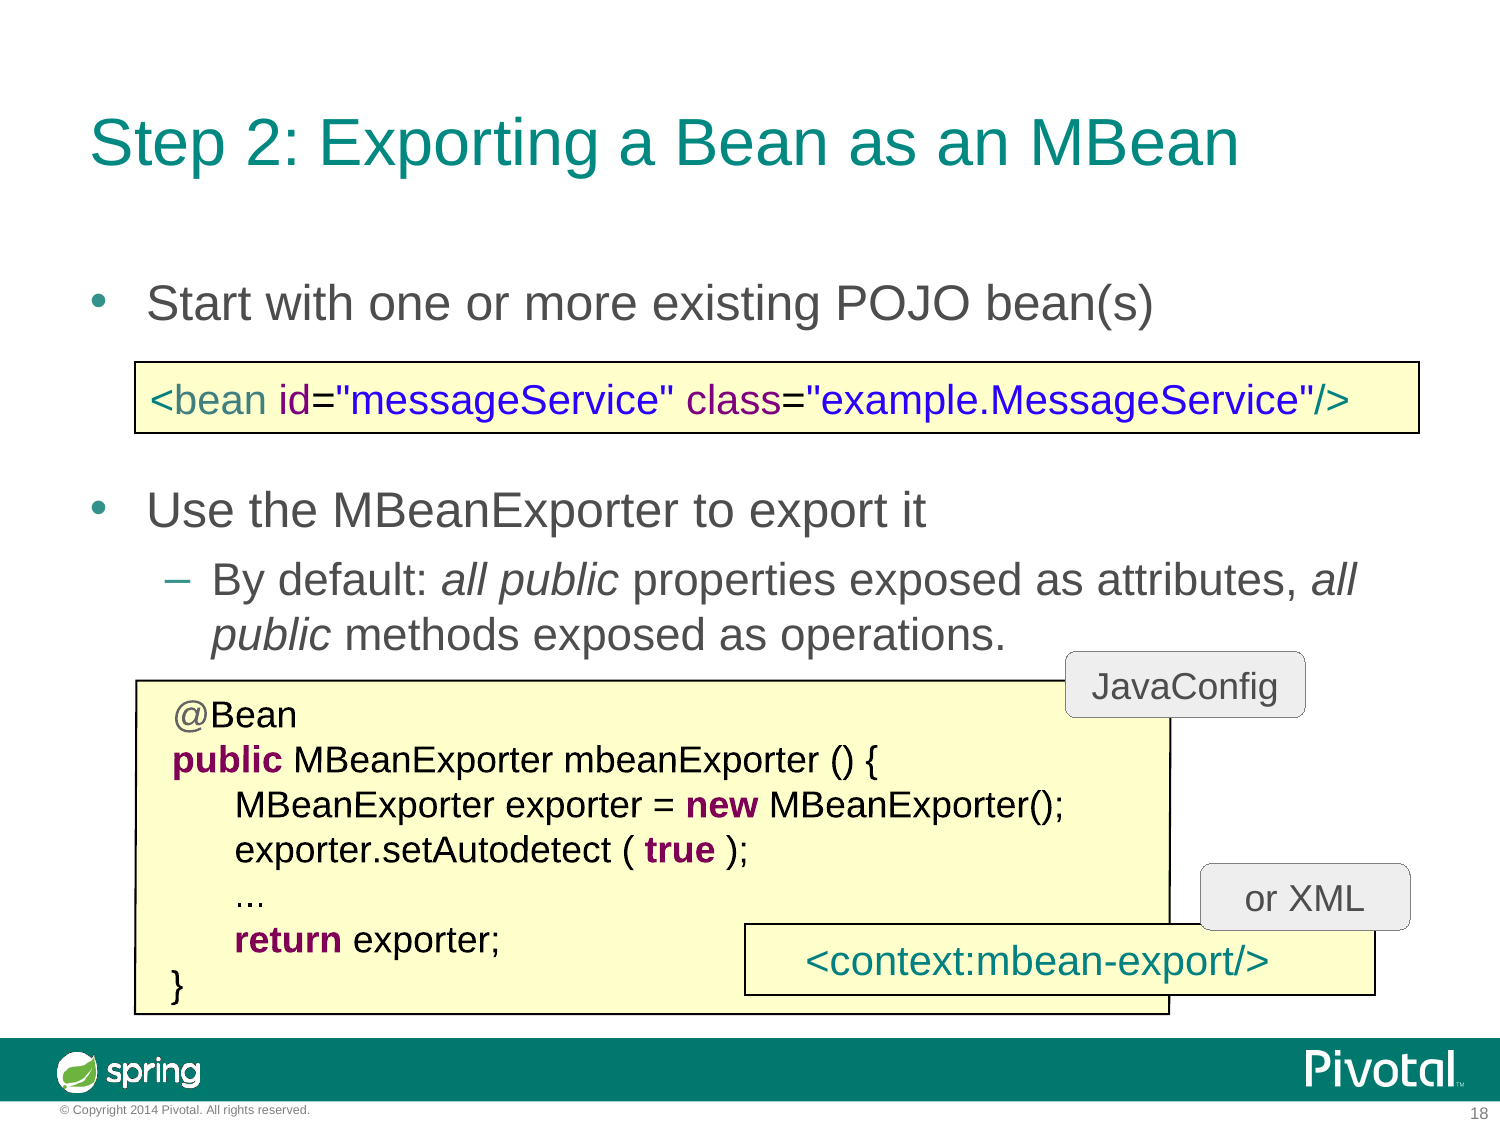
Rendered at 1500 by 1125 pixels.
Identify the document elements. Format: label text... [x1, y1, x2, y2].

picture [32, 1041, 210, 1103]
picture [1306, 1050, 1464, 1087]
text_box @Bean public MBeanExporter mbeanExporter () { MBeanExporter exporter = new MBeanExporter(); exporter.setAutodetect ( true ); ... return exporter; } [135, 680, 1171, 1015]
text_box or XML [1200, 863, 1411, 931]
list Start with one or more existing POJO bean(s) Use the MBeanExporter to export it By default: all public properties exposed as attributes, all public methods exposed as operations. [75, 262, 1426, 1005]
text_box <context:mbean-export/> [744, 923, 1375, 995]
text_box <bean id="messageService" class="example.MessageService"/> [134, 362, 1420, 434]
title Step 2: Exporting a Bean as an MBean [75, 45, 1426, 233]
text_box JavaConfig [1065, 651, 1306, 718]
